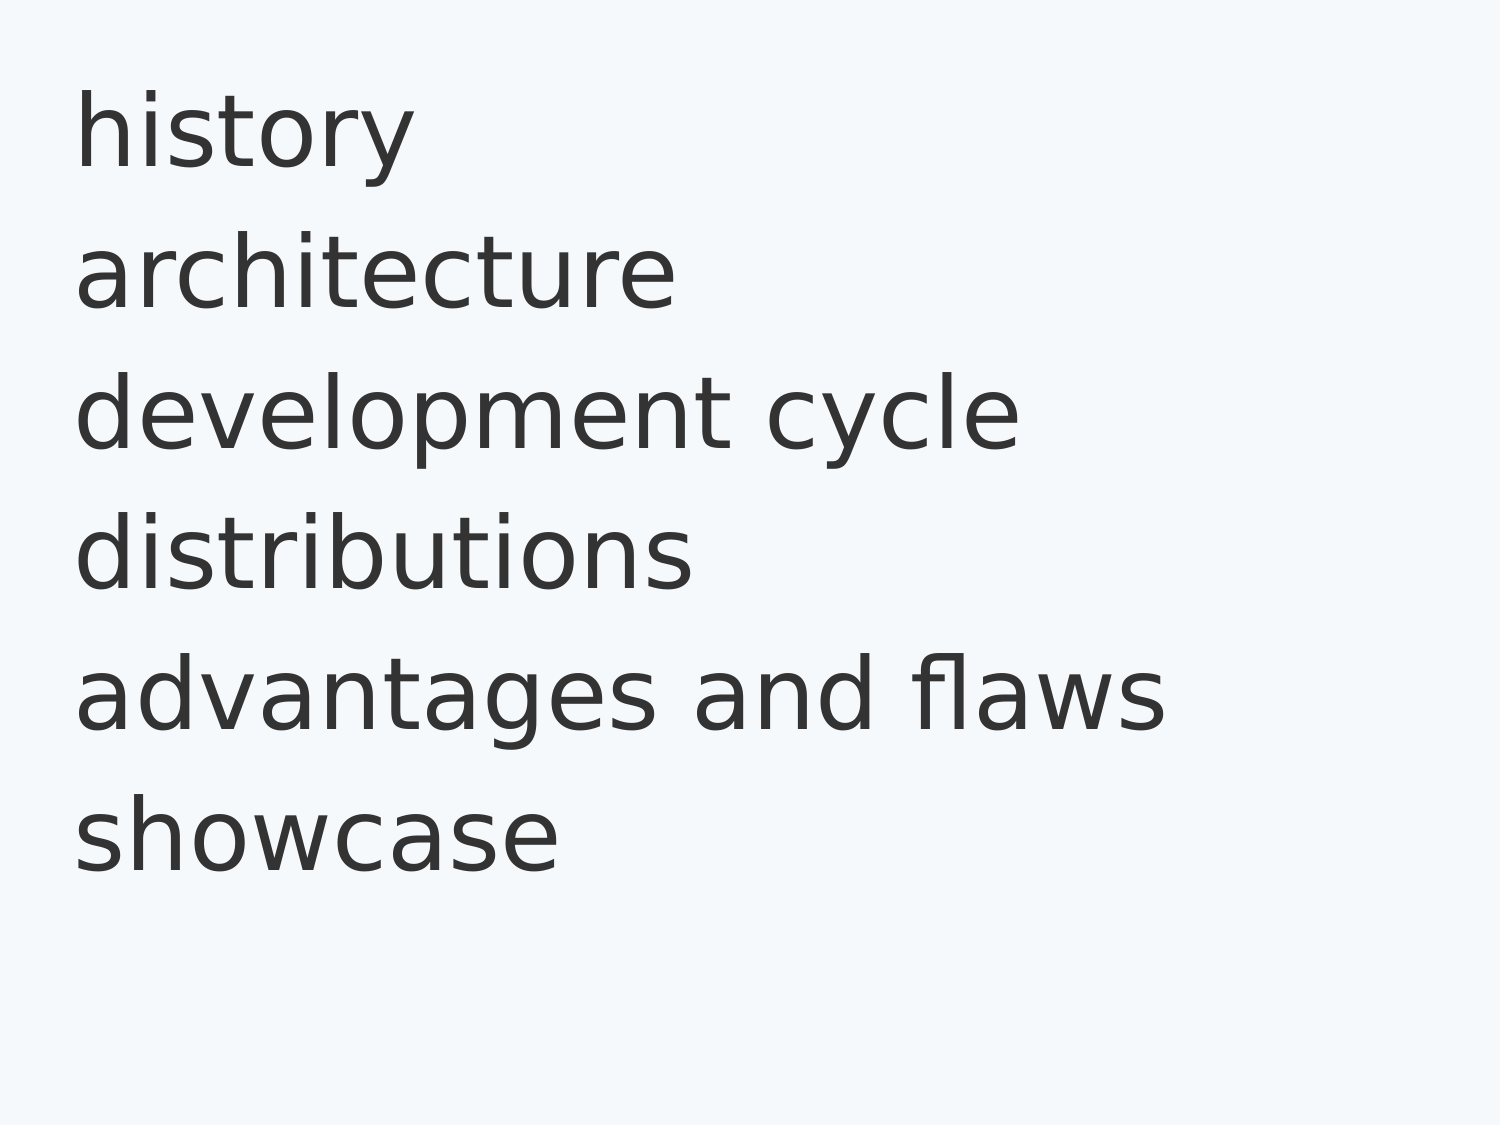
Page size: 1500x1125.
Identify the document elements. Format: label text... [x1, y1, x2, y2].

list history architecture development cycle distributions advantages and flaws showcase [59, 59, 1447, 1069]
